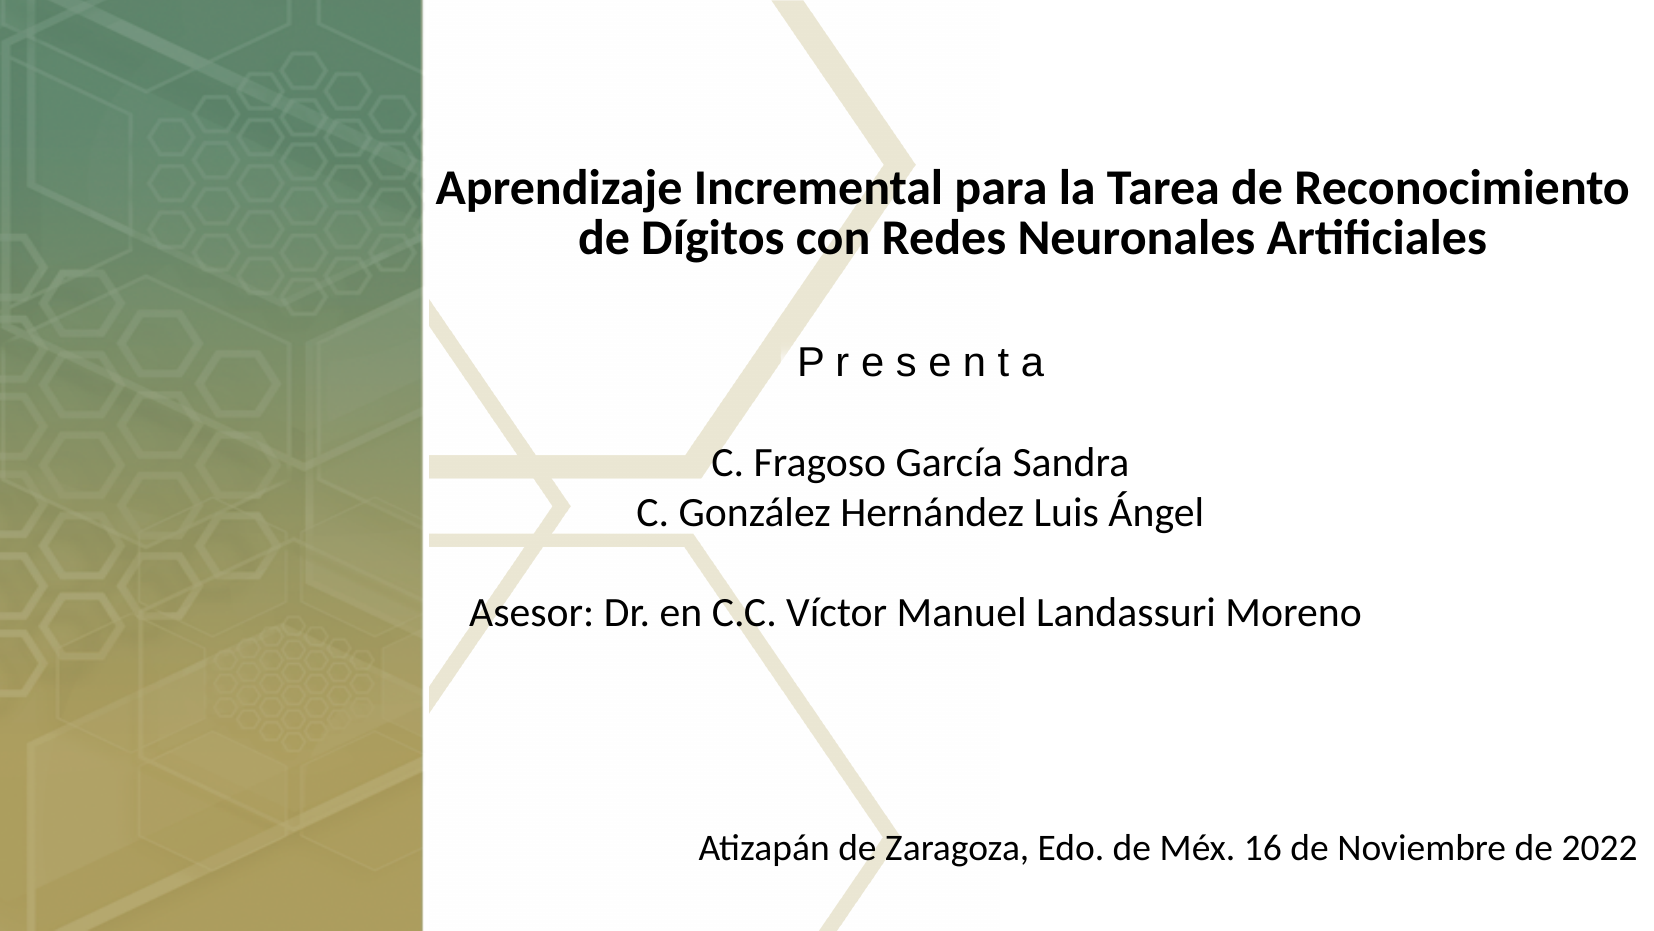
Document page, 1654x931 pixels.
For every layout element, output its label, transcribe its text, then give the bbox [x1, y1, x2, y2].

picture [0, 0, 1000, 931]
text_box P r e s e n t a C. Fragoso García Sandra C. González Hernández Luis Ángel Asesor: Dr. en C.C. Víctor Manuel Landassuri Moreno [219, 305, 1622, 664]
text_box Aprendizaje Incremental para la Tarea de Reconocimiento de Dígitos con Redes Neuronales Artificiales [412, 63, 1654, 413]
text_box Atizapán de Zaragoza, Edo. de Méx. 16 de Noviembre de 2022 [412, 750, 1654, 931]
